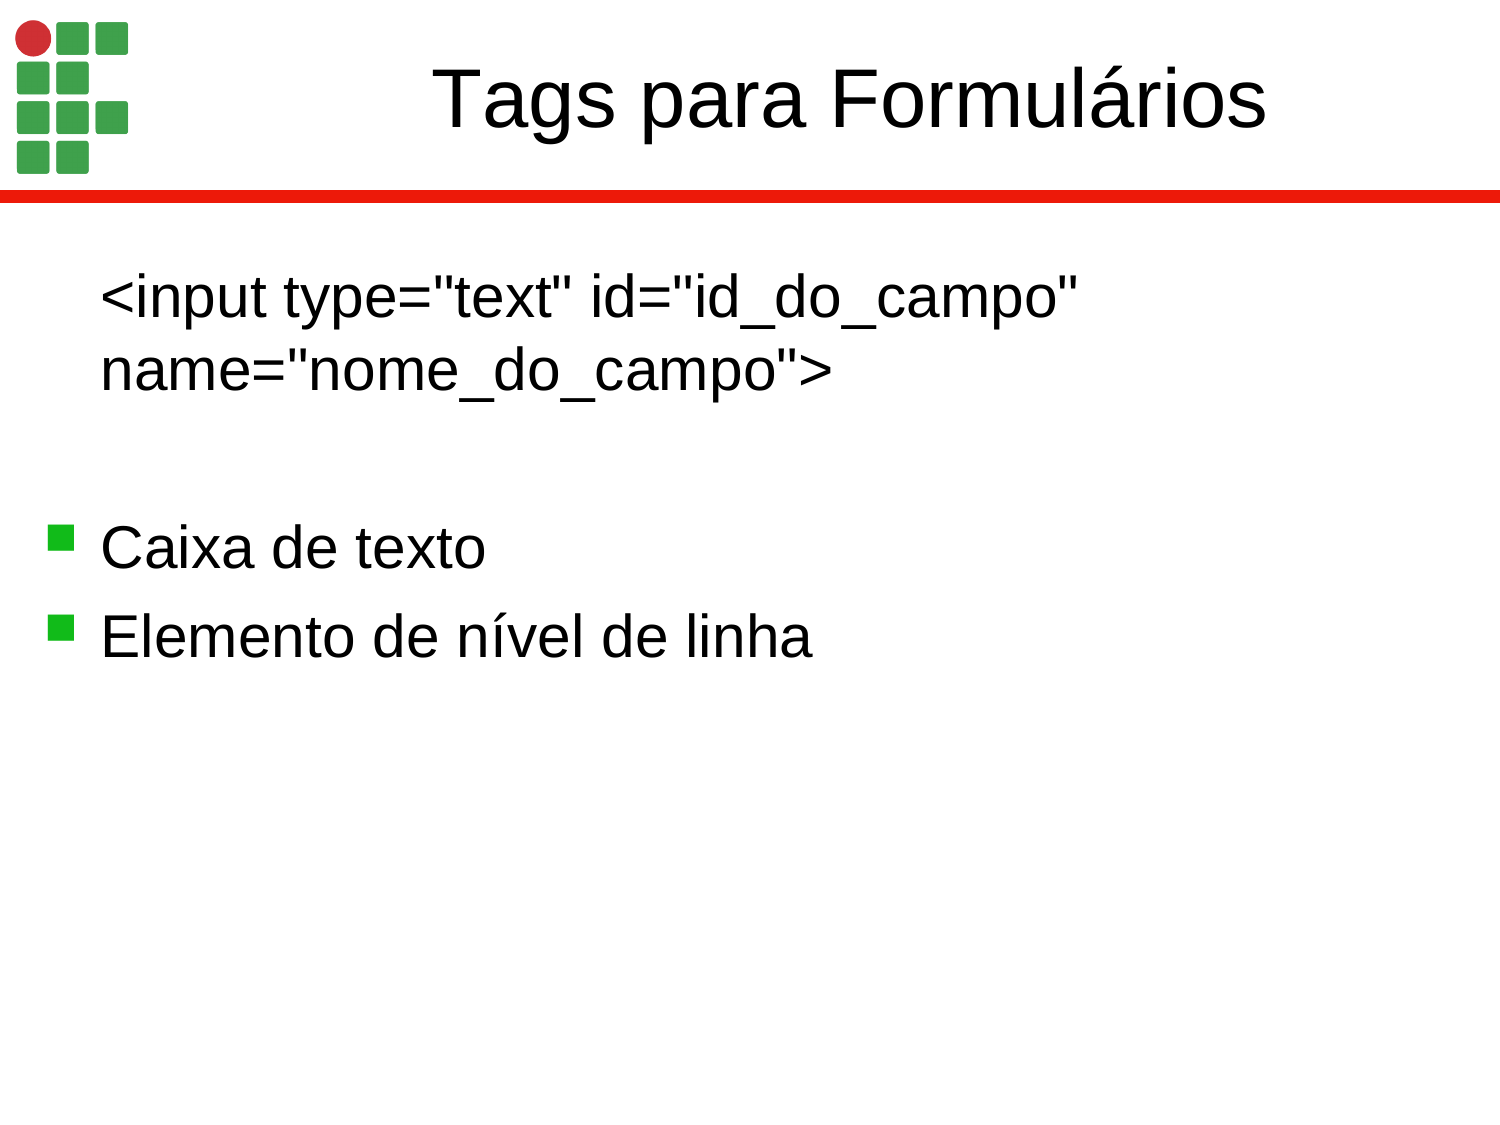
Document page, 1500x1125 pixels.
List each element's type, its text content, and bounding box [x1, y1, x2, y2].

title Tags para Formulários [230, 0, 1471, 202]
picture [14, 16, 130, 178]
list <input type="text" id="id_do_campo" name="nome_do_campo"> Caixa de texto Elemento de nível de linha [29, 207, 1471, 1087]
